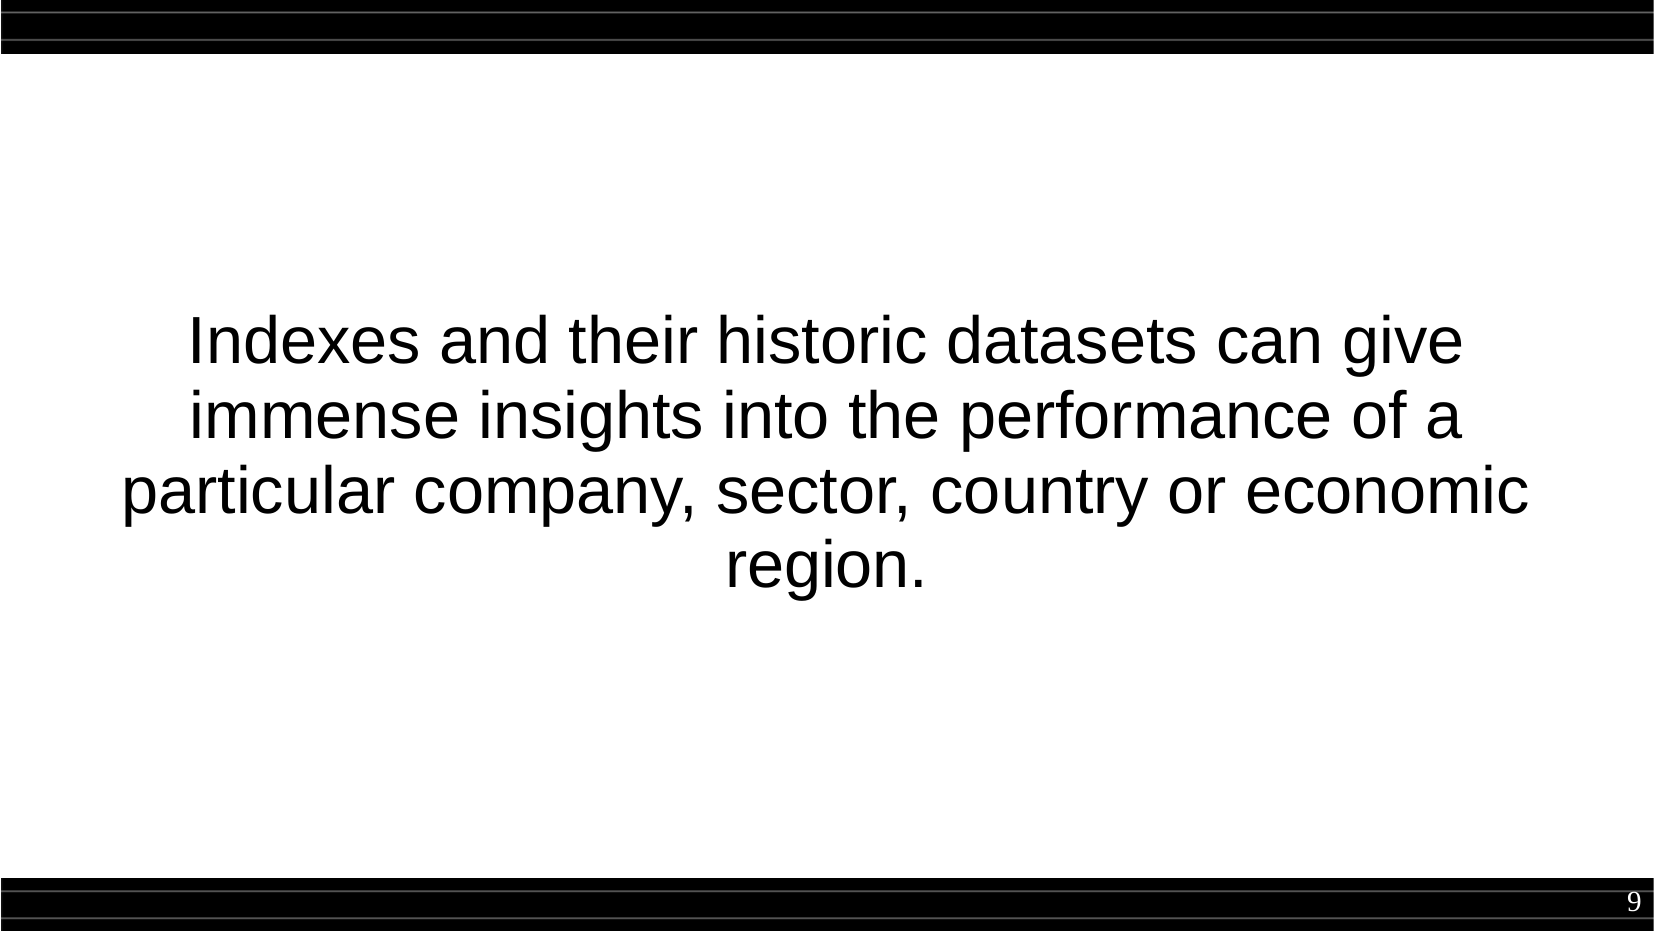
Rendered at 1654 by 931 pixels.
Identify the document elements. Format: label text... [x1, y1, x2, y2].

subtitle Indexes and their historic datasets can give immense insights into the performance of a particular company, sector, country or economic region. [82, 92, 1571, 813]
picture [1, 0, 1654, 54]
picture [1, 878, 1654, 931]
